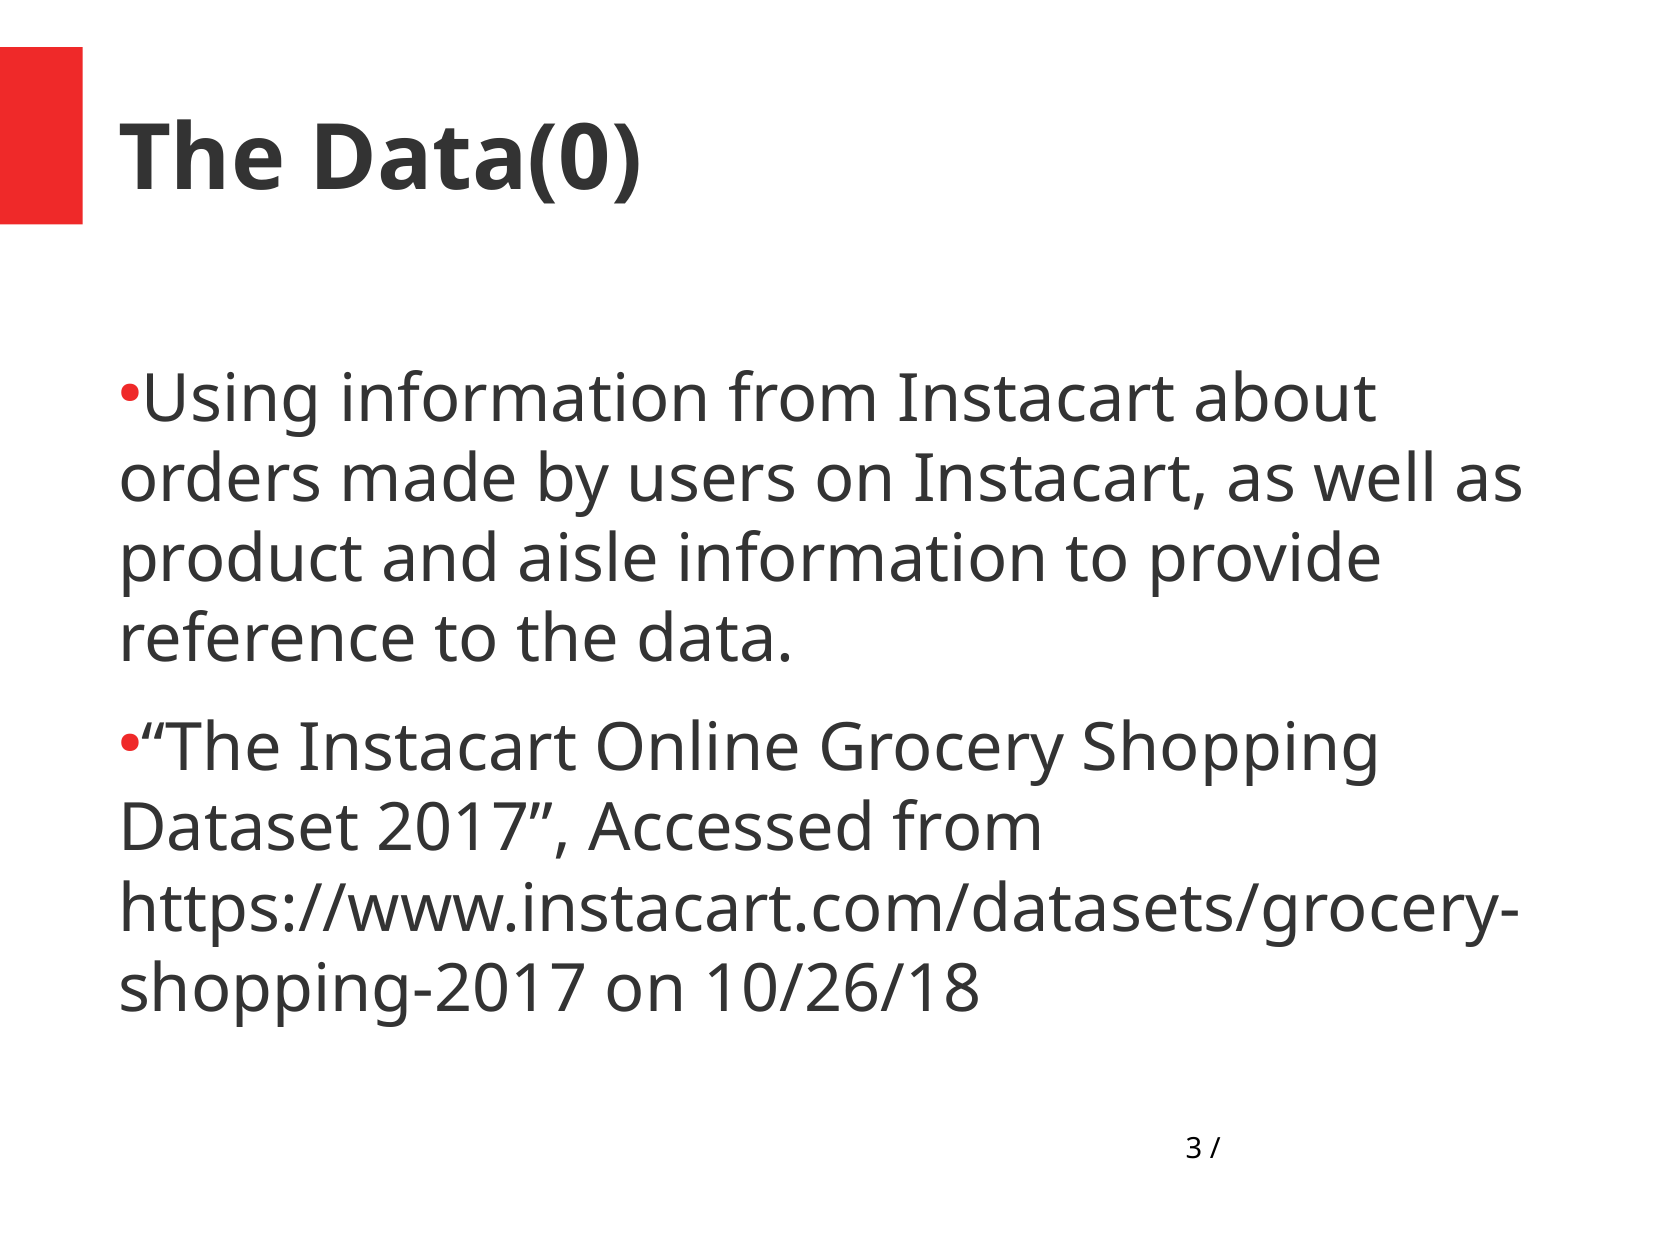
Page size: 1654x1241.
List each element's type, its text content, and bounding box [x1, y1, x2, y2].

text_box / [1185, 1129, 1571, 1216]
title The Data(0) [118, 49, 1571, 257]
list Using information from Instacart about orders made by users on Instacart, as well as product and aisle information to provide reference to the data. “The Instacart Online Grocery Shopping Dataset 2017”, Accessed from https://www.instacart.com/datasets/grocery-shopping-2017 on 10/26/18 [118, 354, 1536, 1074]
